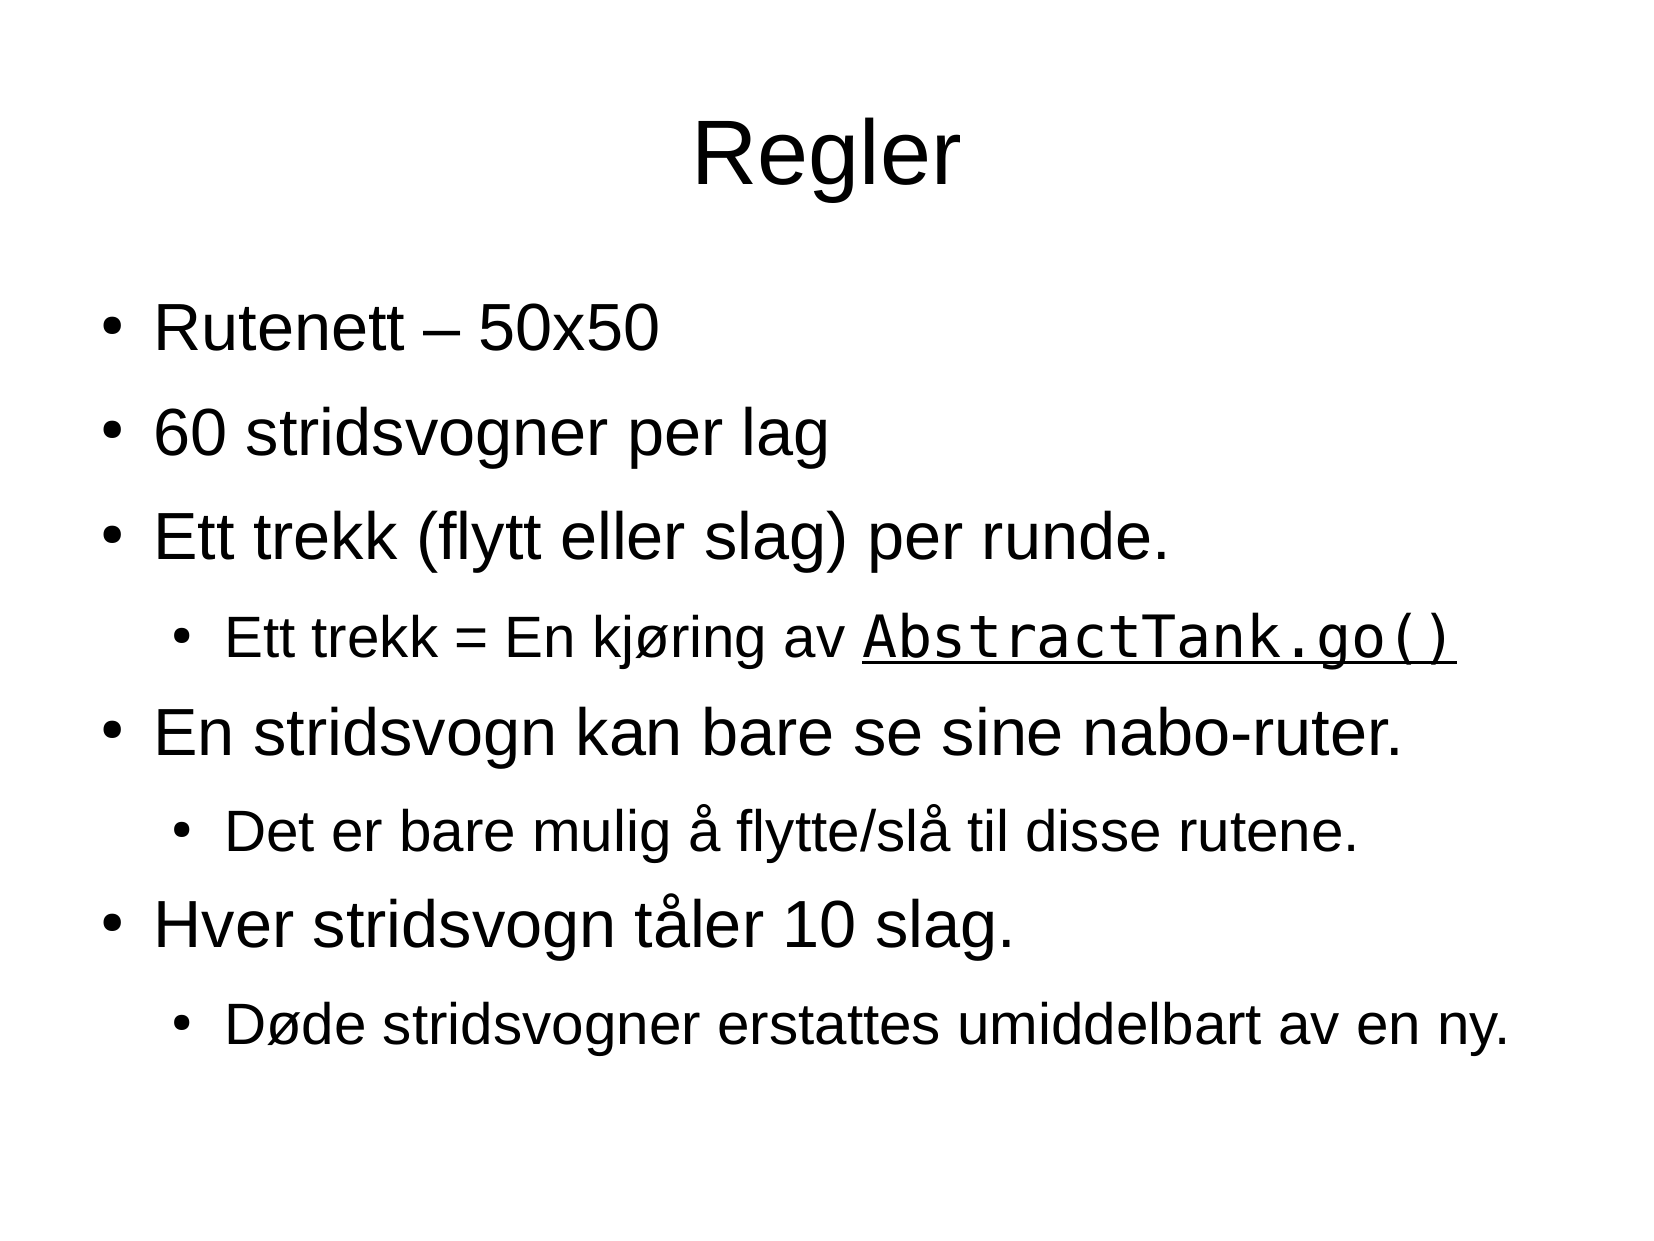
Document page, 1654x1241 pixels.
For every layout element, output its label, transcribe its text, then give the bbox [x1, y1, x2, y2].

list Rutenett – 50x50 60 stridsvogner per lag Ett trekk (flytt eller slag) per runde. Ett trekk = En kjøring av AbstractTank.go() En stridsvogn kan bare se sine nabo-ruter. Det er bare mulig å flytte/slå til disse rutene. Hver stridsvogn tåler 10 slag. Døde stridsvogner erstattes umiddelbart av en ny. [82, 290, 1571, 1094]
title Regler [82, 56, 1571, 250]
